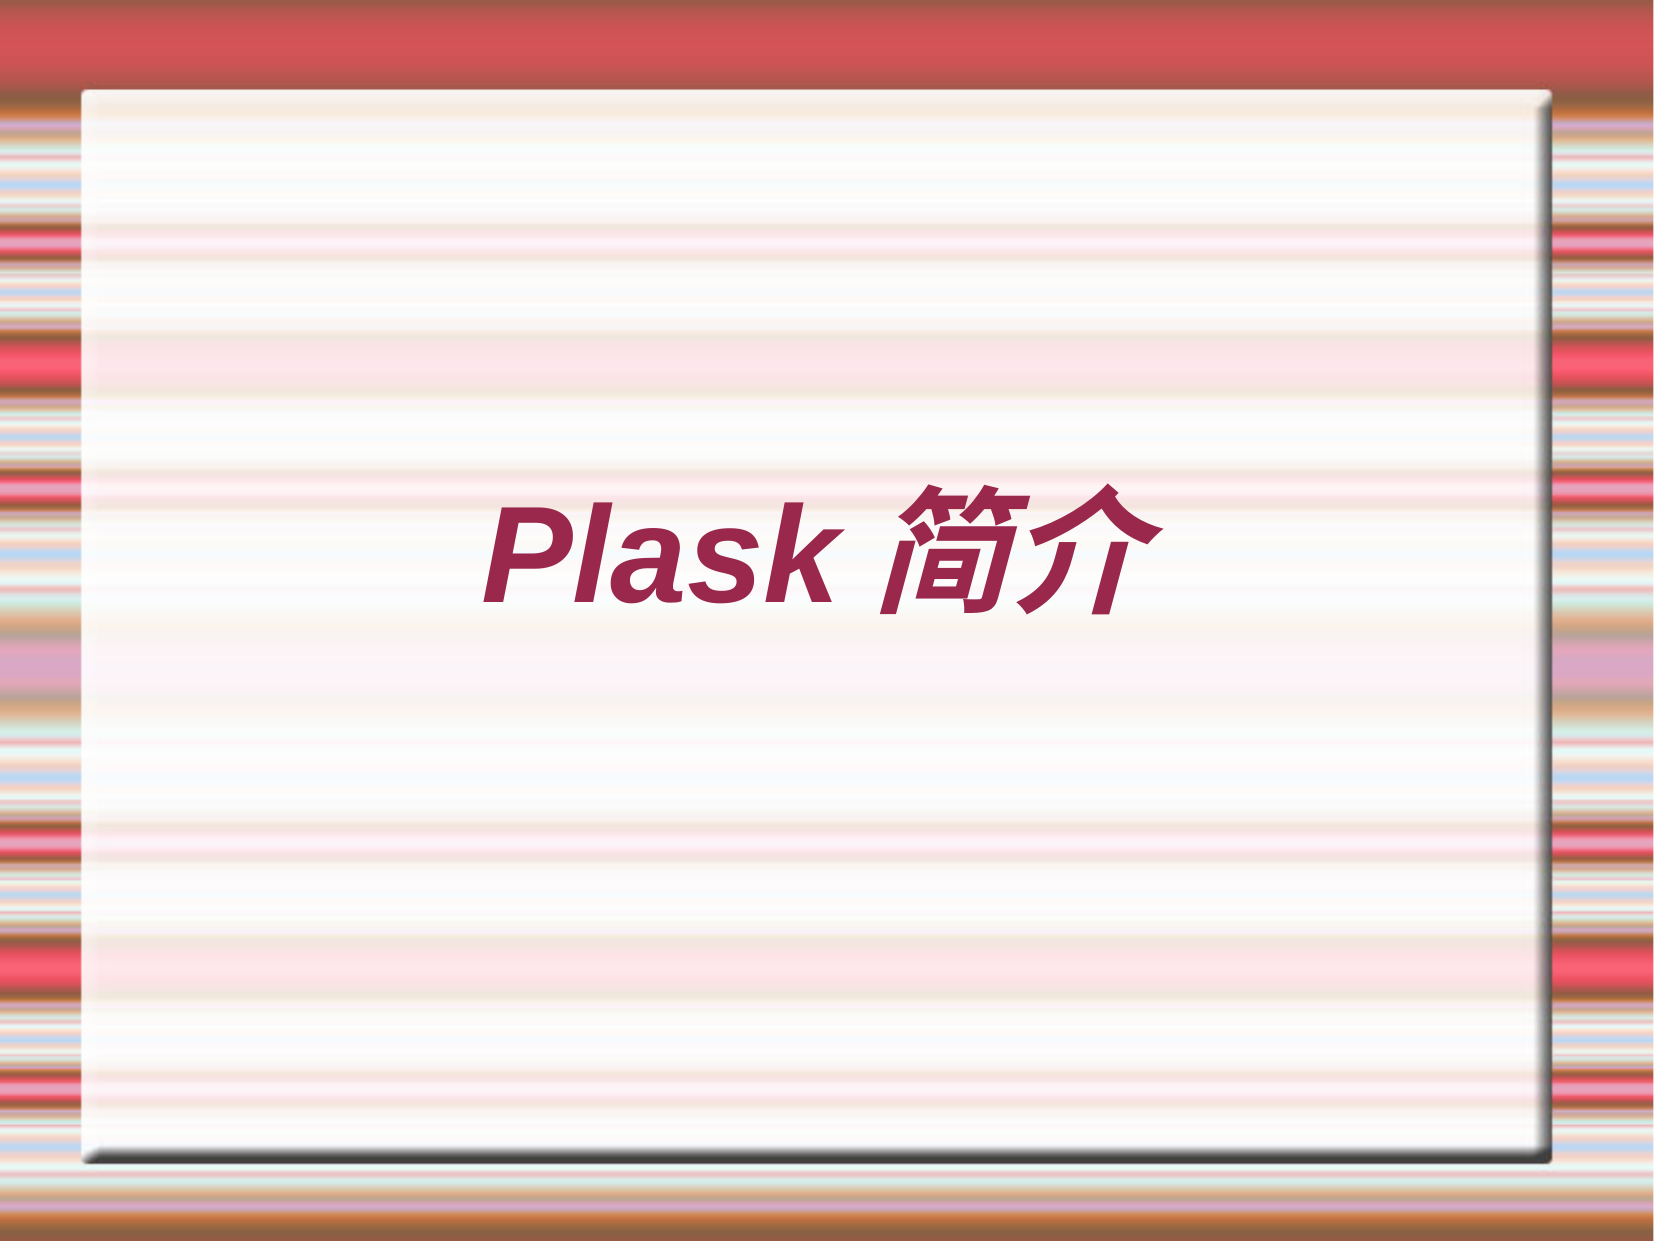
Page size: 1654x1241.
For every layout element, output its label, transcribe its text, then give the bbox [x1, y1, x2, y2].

picture [0, 0, 1654, 1241]
title Plask简介 [107, 439, 1520, 647]
